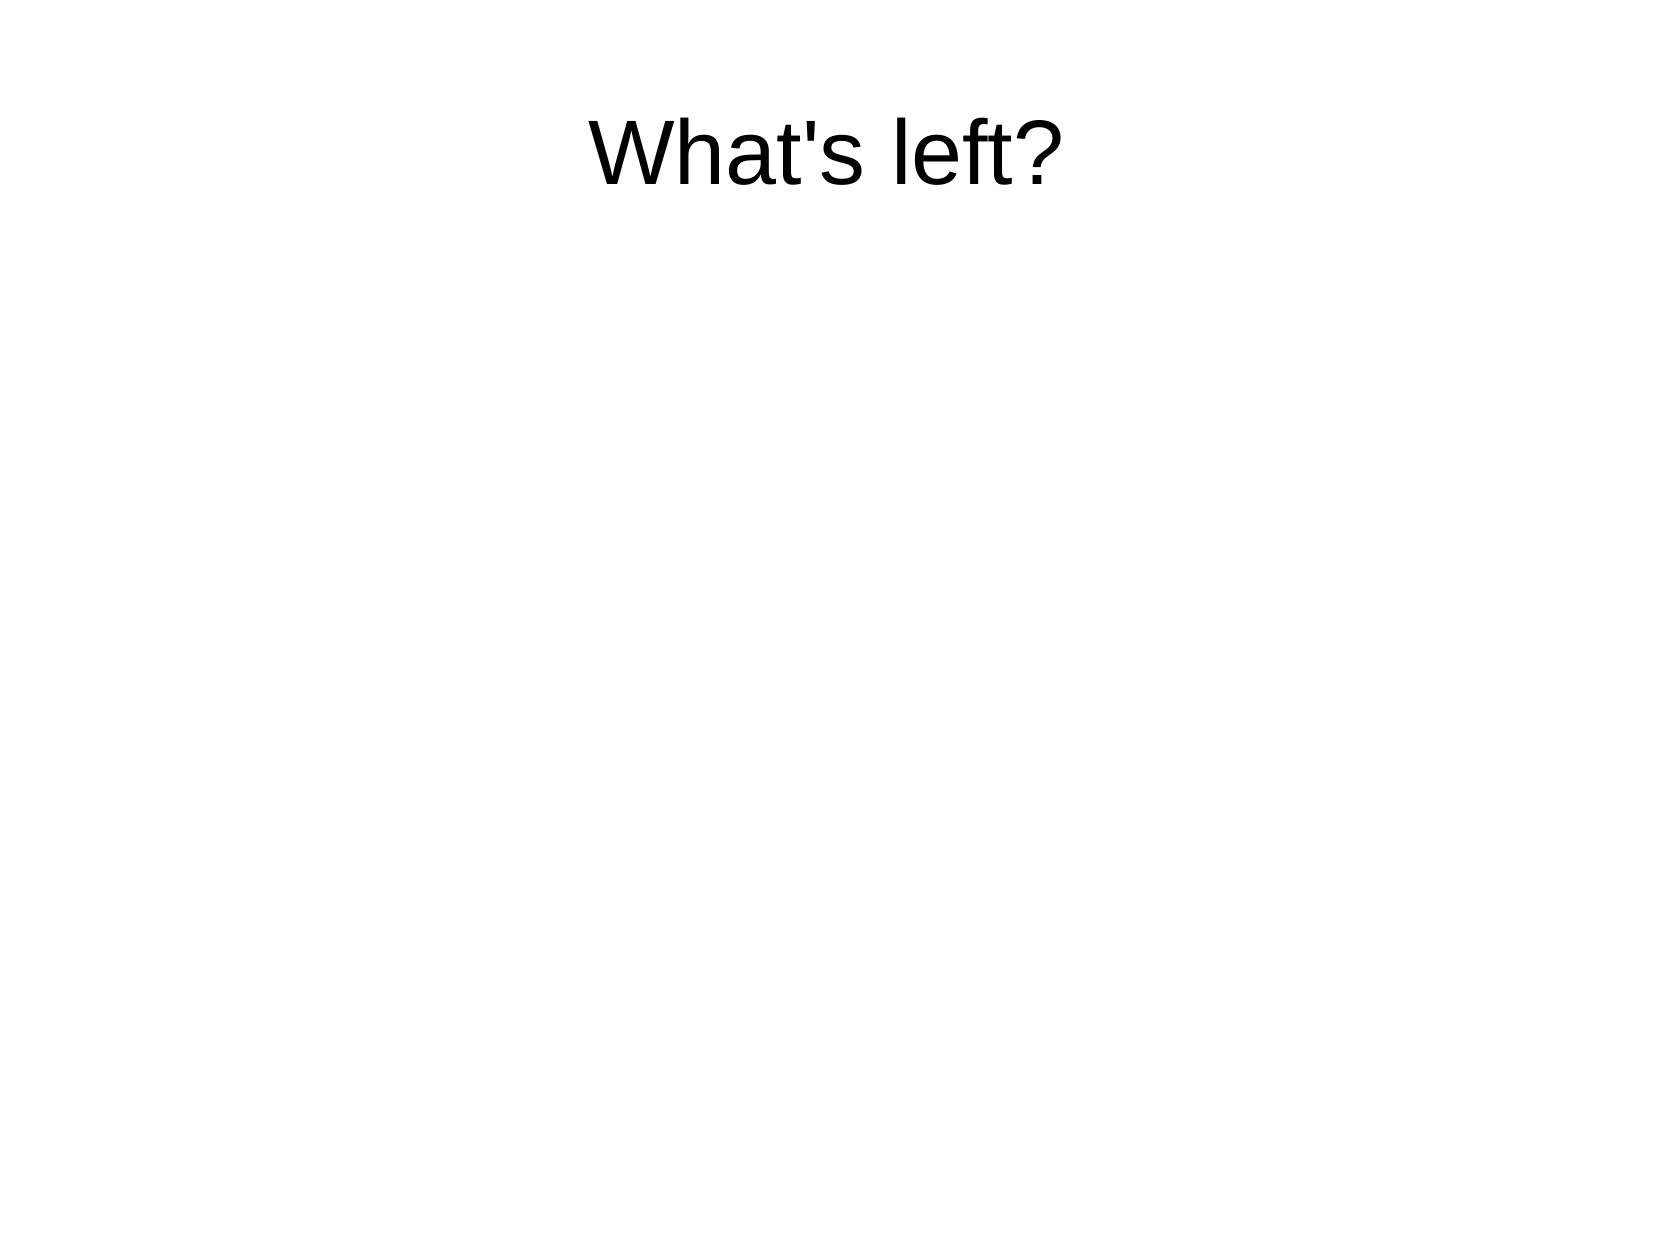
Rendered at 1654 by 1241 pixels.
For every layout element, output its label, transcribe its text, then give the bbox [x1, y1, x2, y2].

title What's left? [82, 49, 1571, 257]
